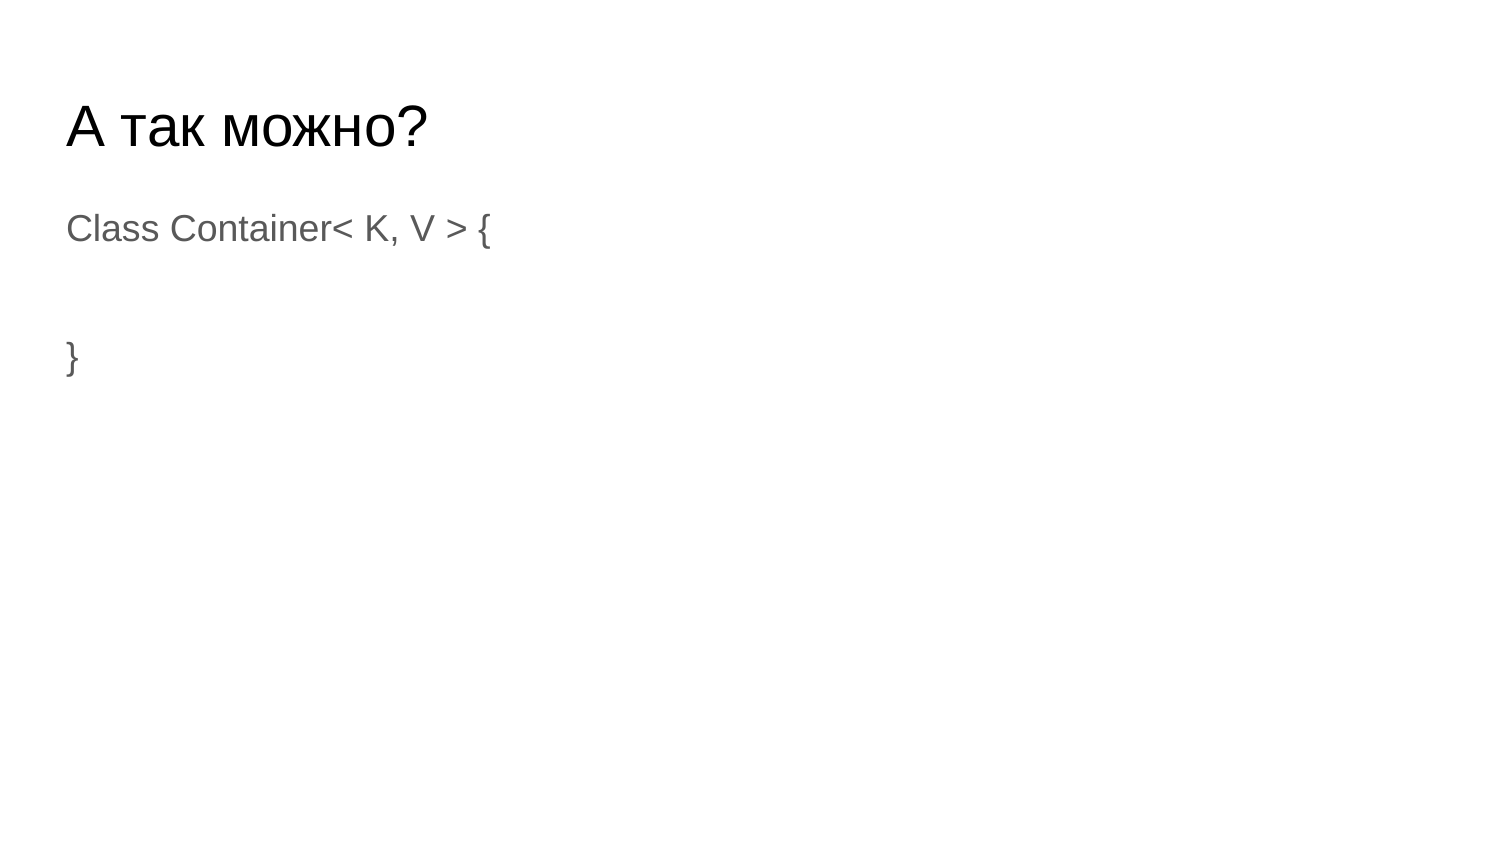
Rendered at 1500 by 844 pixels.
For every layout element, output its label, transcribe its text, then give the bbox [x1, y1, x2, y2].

list Class Container< K, V > { } [51, 189, 1172, 750]
title А так можно? [51, 72, 1449, 167]
